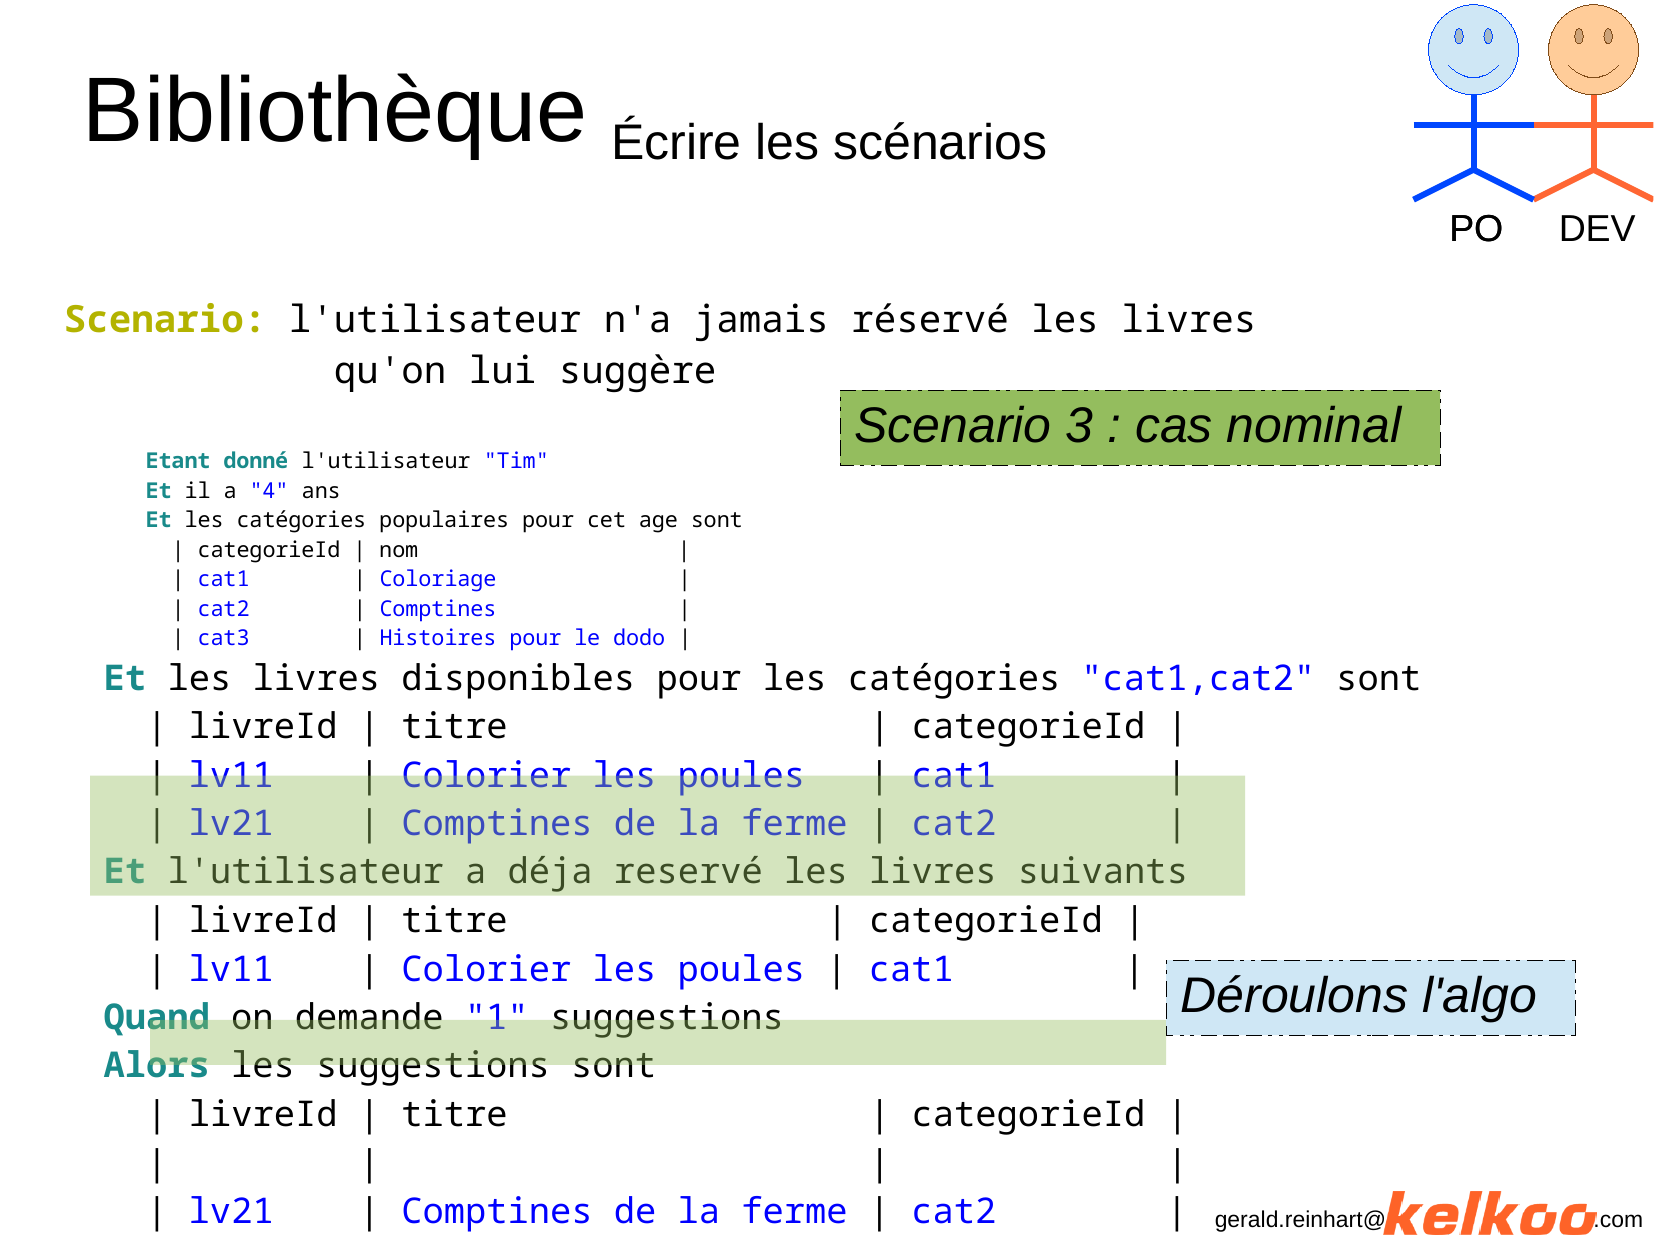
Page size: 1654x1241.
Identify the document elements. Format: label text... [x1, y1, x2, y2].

title Bibliothèque [82, 5, 1571, 213]
text_box Écrire les scénarios [596, 106, 1063, 178]
text_box [150, 1019, 1167, 1065]
text_box gerald.reinhart@ .com [1193, 1199, 1654, 1241]
text_box Déroulons l'algo [1166, 960, 1576, 1036]
text_box [90, 775, 1246, 896]
text_box Scenario: l'utilisateur n'a jamais réservé les livres qu'on lui suggère Etant donné l'utilisateur "Tim" Et il a "4" ans Et les catégories populaires pour cet age sont | categorieId | nom | | cat1 | Coloriage | | cat2 | Comptines | | cat3 | Histoires pour le dodo | Et les livres disponibles pour les catégories "cat1,cat2" sont | livreId | titre | categorieId | | lv11 | Colorier les poules | cat1 | | lv21 | Comptines de la ferme | cat2 | Et l'utilisateur a déja reservé les livres suivants | livreId | titre | categorieId | | lv11 | Colorier les poules | cat1 | Quand on demande "1" suggestions Alors les suggestions sont | livreId | titre | categorieId | | | | | | lv21 | Comptines de la ferme | cat2 | [3, 285, 1437, 1111]
text_box Scenario 3 : cas nominal [840, 390, 1441, 466]
text_box [1571, 4, 1639, 95]
picture [1383, 1191, 1597, 1199]
text_box PO [1413, 213, 1534, 257]
text_box DEV [1534, 199, 1654, 257]
